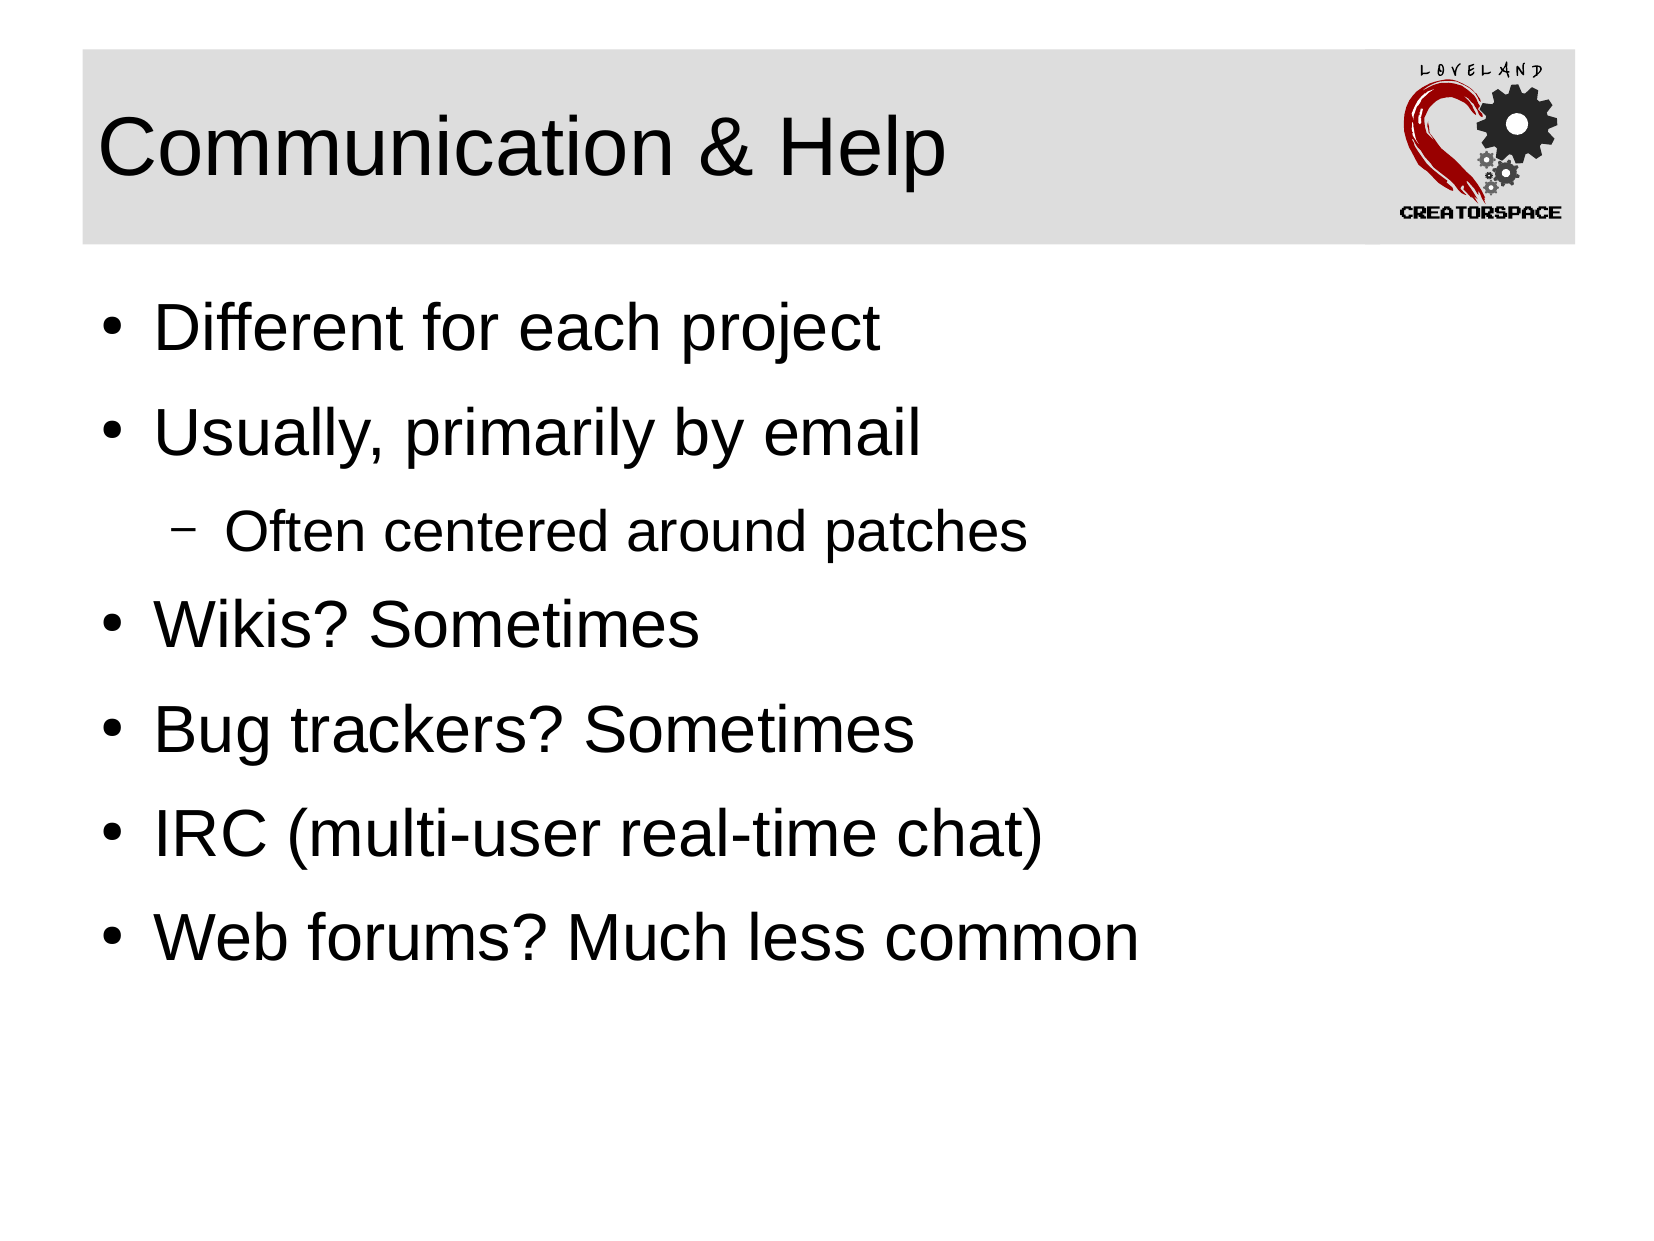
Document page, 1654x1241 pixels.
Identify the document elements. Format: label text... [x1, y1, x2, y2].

title Communication & Help [82, 49, 1381, 245]
list Different for each project Usually, primarily by email Often centered around patches Wikis? Sometimes Bug trackers? Sometimes IRC (multi-user real-time chat) Web forums? Much less common [82, 290, 1571, 1010]
